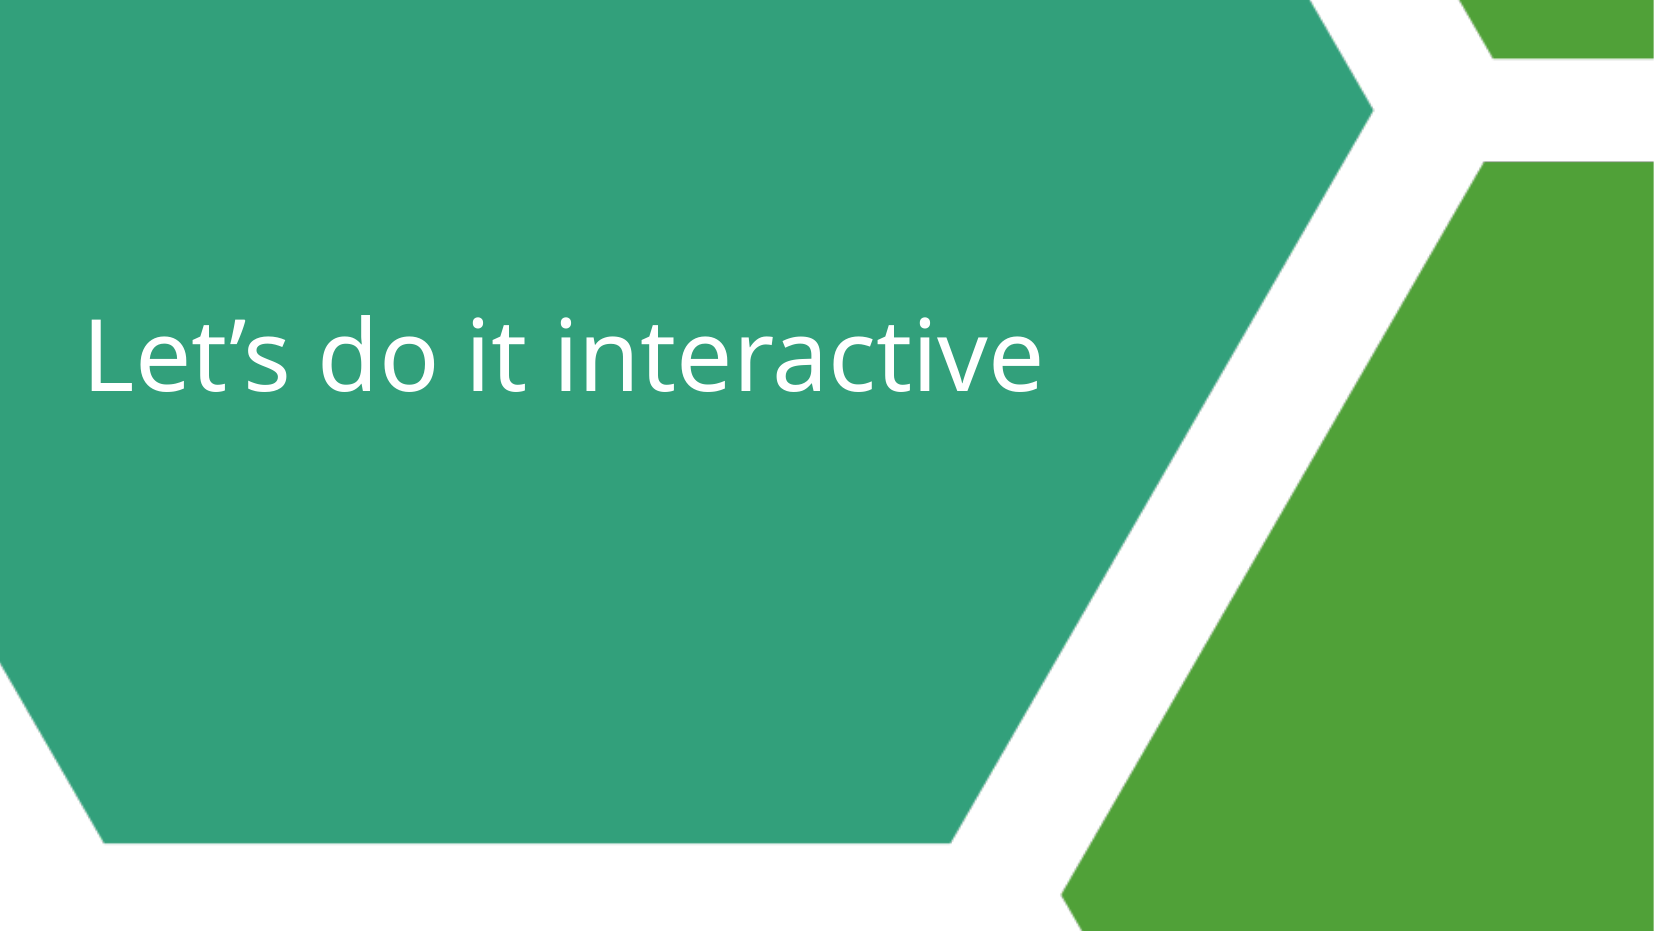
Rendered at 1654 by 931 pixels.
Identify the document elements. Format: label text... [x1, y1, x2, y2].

picture [0, 0, 1654, 931]
title Let’s do it interactive [82, 219, 1218, 486]
